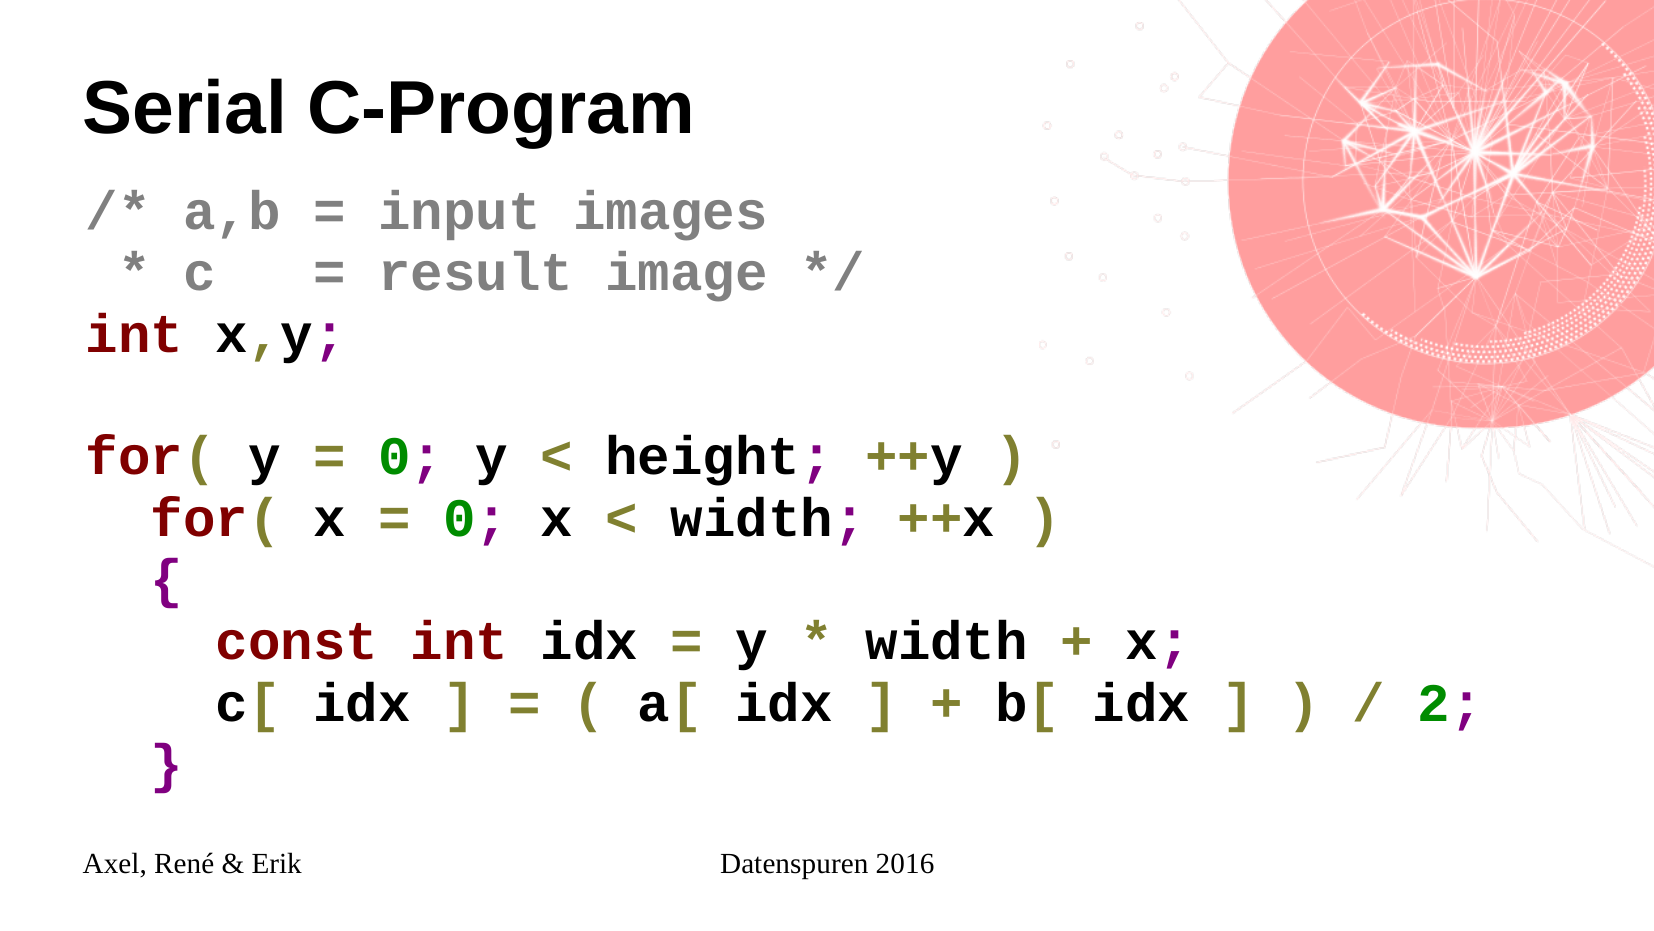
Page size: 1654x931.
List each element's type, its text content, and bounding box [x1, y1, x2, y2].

title Serial C-Program [82, 65, 1571, 150]
text_box /* a,b = input images * c = result image */ int x,y; for( y = 0; y < height; ++y ) for( x = 0; x < width; ++x ) { const int idx = y * width + x; c[ idx ] = ( a[ idx ] + b[ idx ] ) / 2; } [70, 176, 1498, 807]
